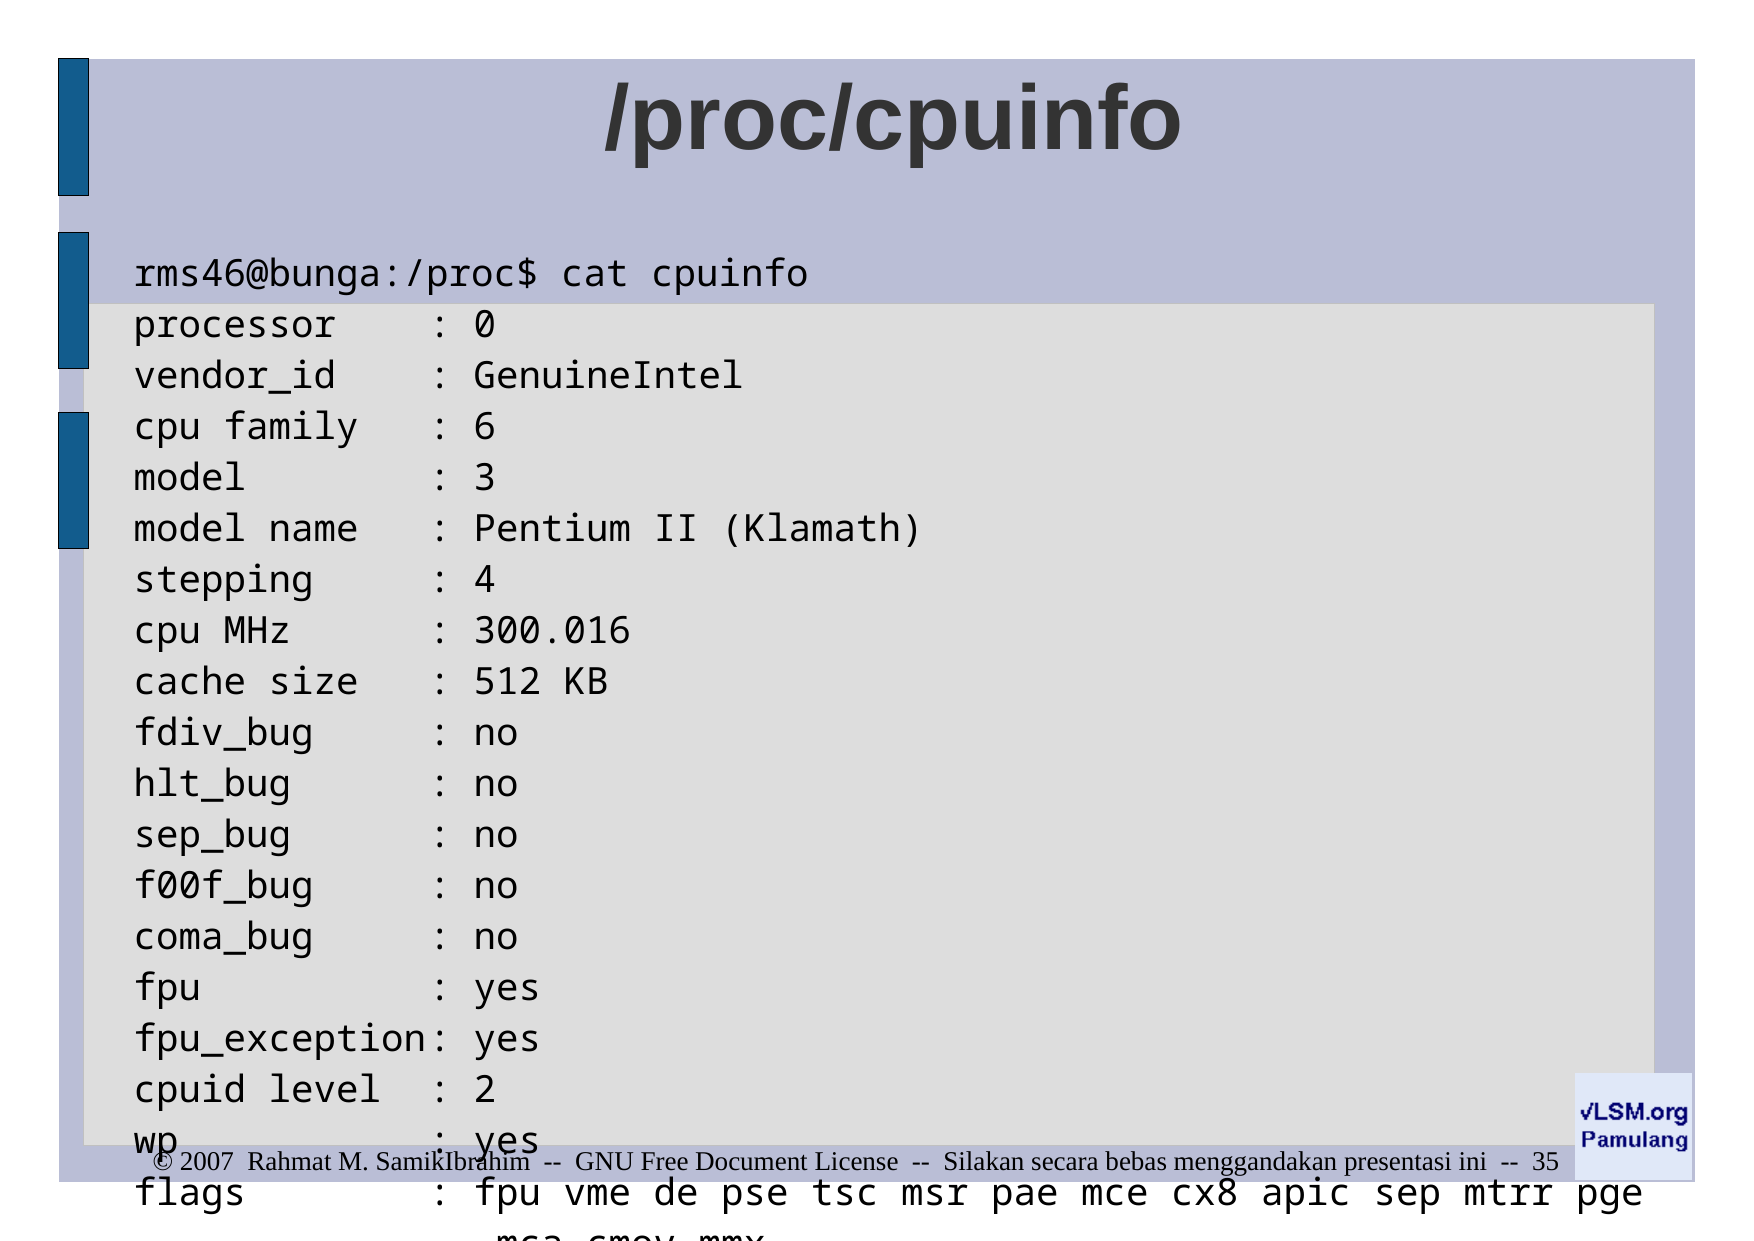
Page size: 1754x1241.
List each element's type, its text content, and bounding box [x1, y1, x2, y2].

picture [1575, 1073, 1692, 1180]
title /proc/cpuinfo [193, 58, 1597, 177]
text_box rms46@bunga:/proc$ cat cpuinfo processor : 0 vendor_id : GenuineIntel cpu family : 6 model : 3 model name : Pentium II (Klamath) stepping : 4 cpu MHz : 300.016 cache size : 512 KB fdiv_bug : no hlt_bug : no sep_bug : no f00f_bug : no coma_bug : no fpu : yes fpu_exception : yes cpuid level : 2 wp : yes flags : fpu vme de pse tsc msr pae mce cx8 apic sep mtrr pge mca cmov mmx bogomips : 598.01 [133, 246, 1672, 1109]
